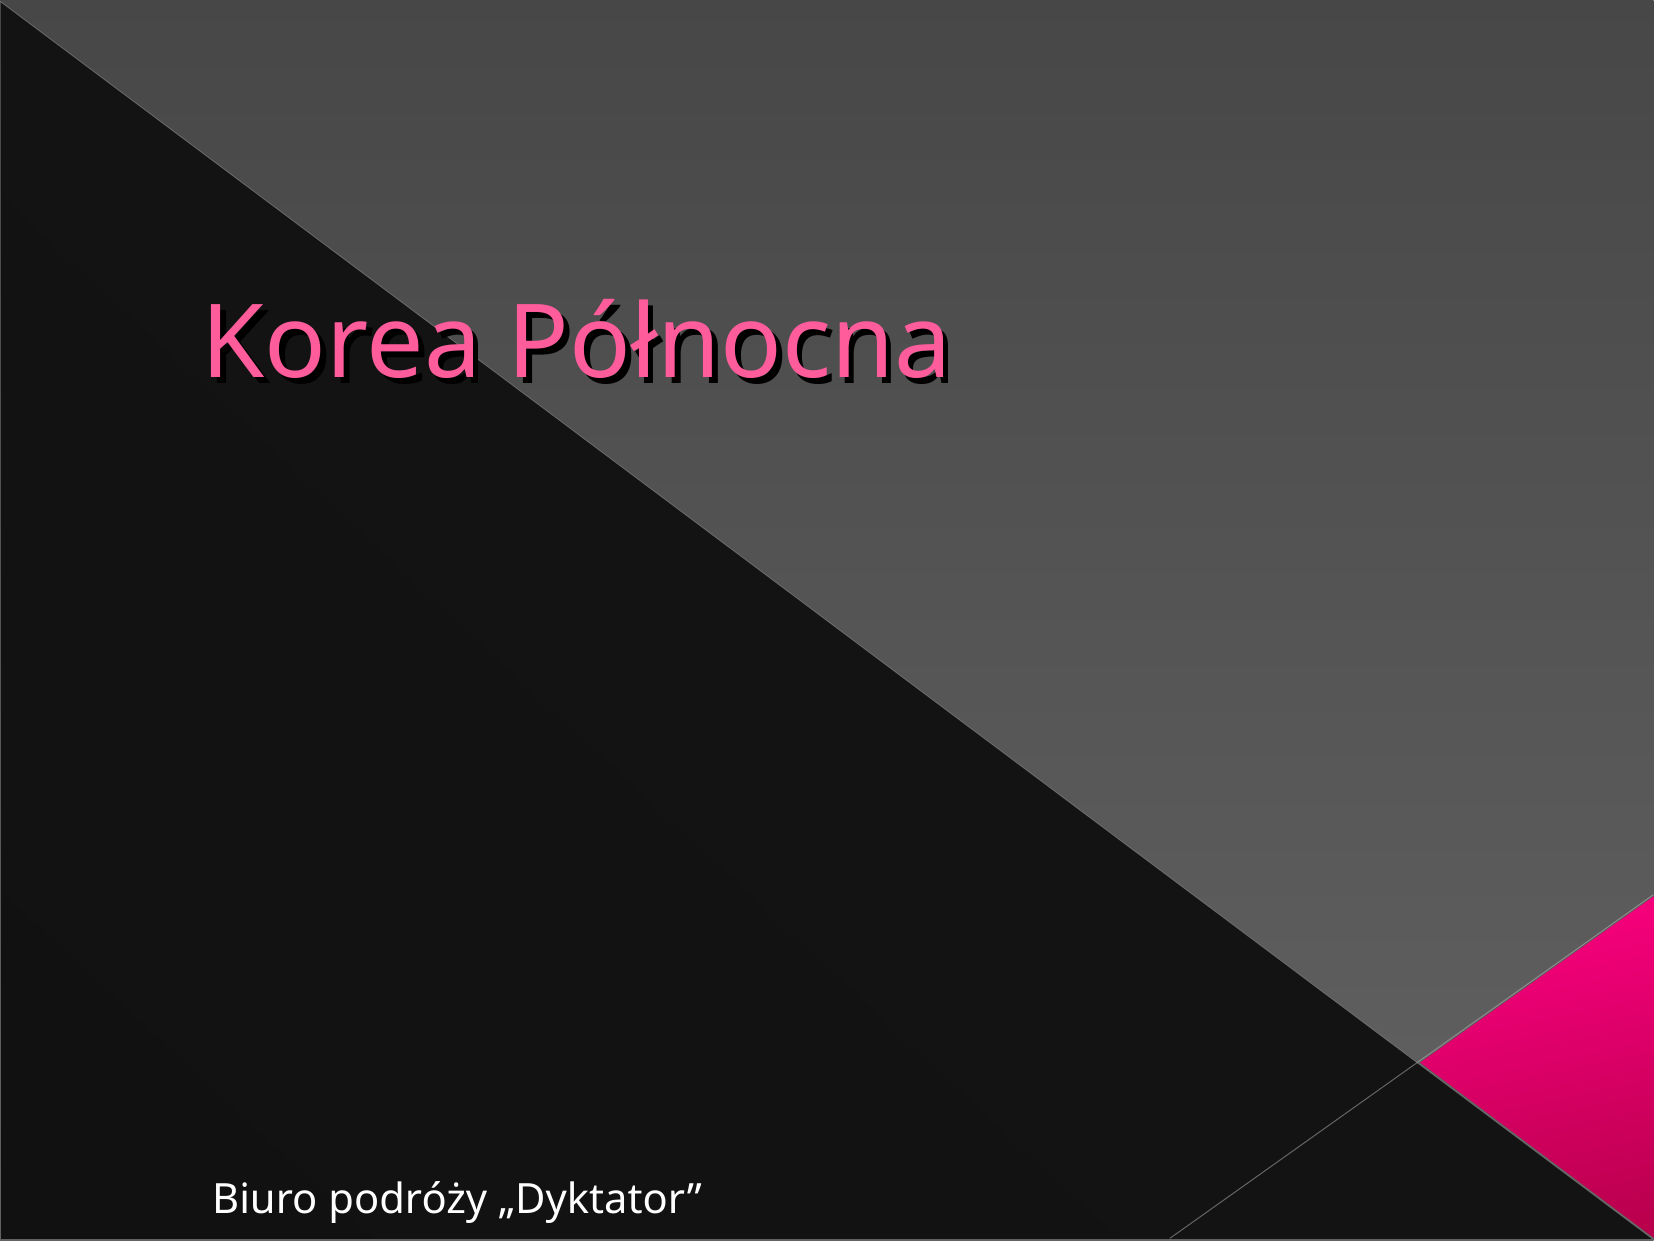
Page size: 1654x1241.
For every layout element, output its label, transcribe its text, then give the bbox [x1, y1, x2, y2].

title Korea Północna [97, 140, 1556, 407]
subtitle Biuro podróży „Dyktator” [195, 1163, 1654, 1241]
